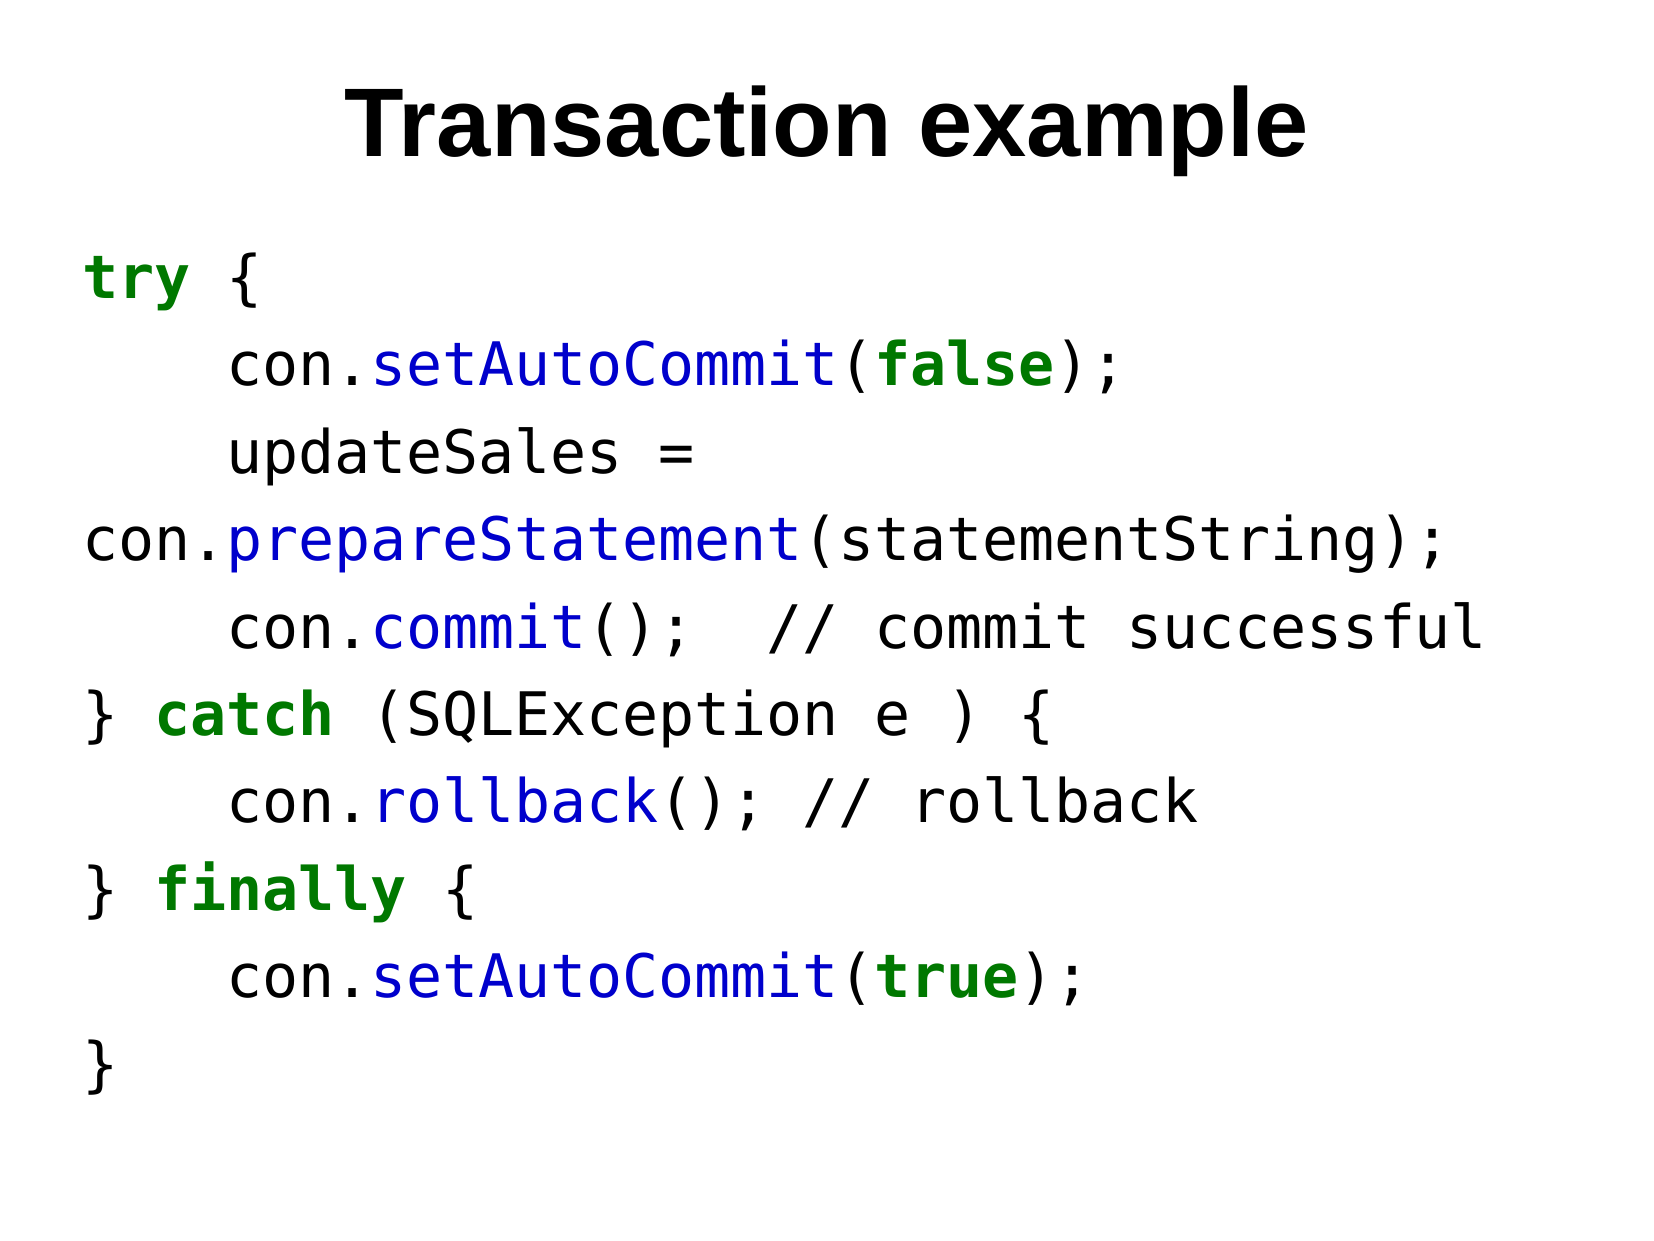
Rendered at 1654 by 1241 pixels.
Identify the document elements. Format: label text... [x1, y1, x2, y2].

title Transaction example [82, 49, 1571, 196]
list try { con.setAutoCommit(false); updateSales = con.prepareStatement(statementString); con.commit(); // commit successful } catch (SQLException e ) { con.rollback(); // rollback } finally { con.setAutoCommit(true); } [82, 225, 1538, 1186]
